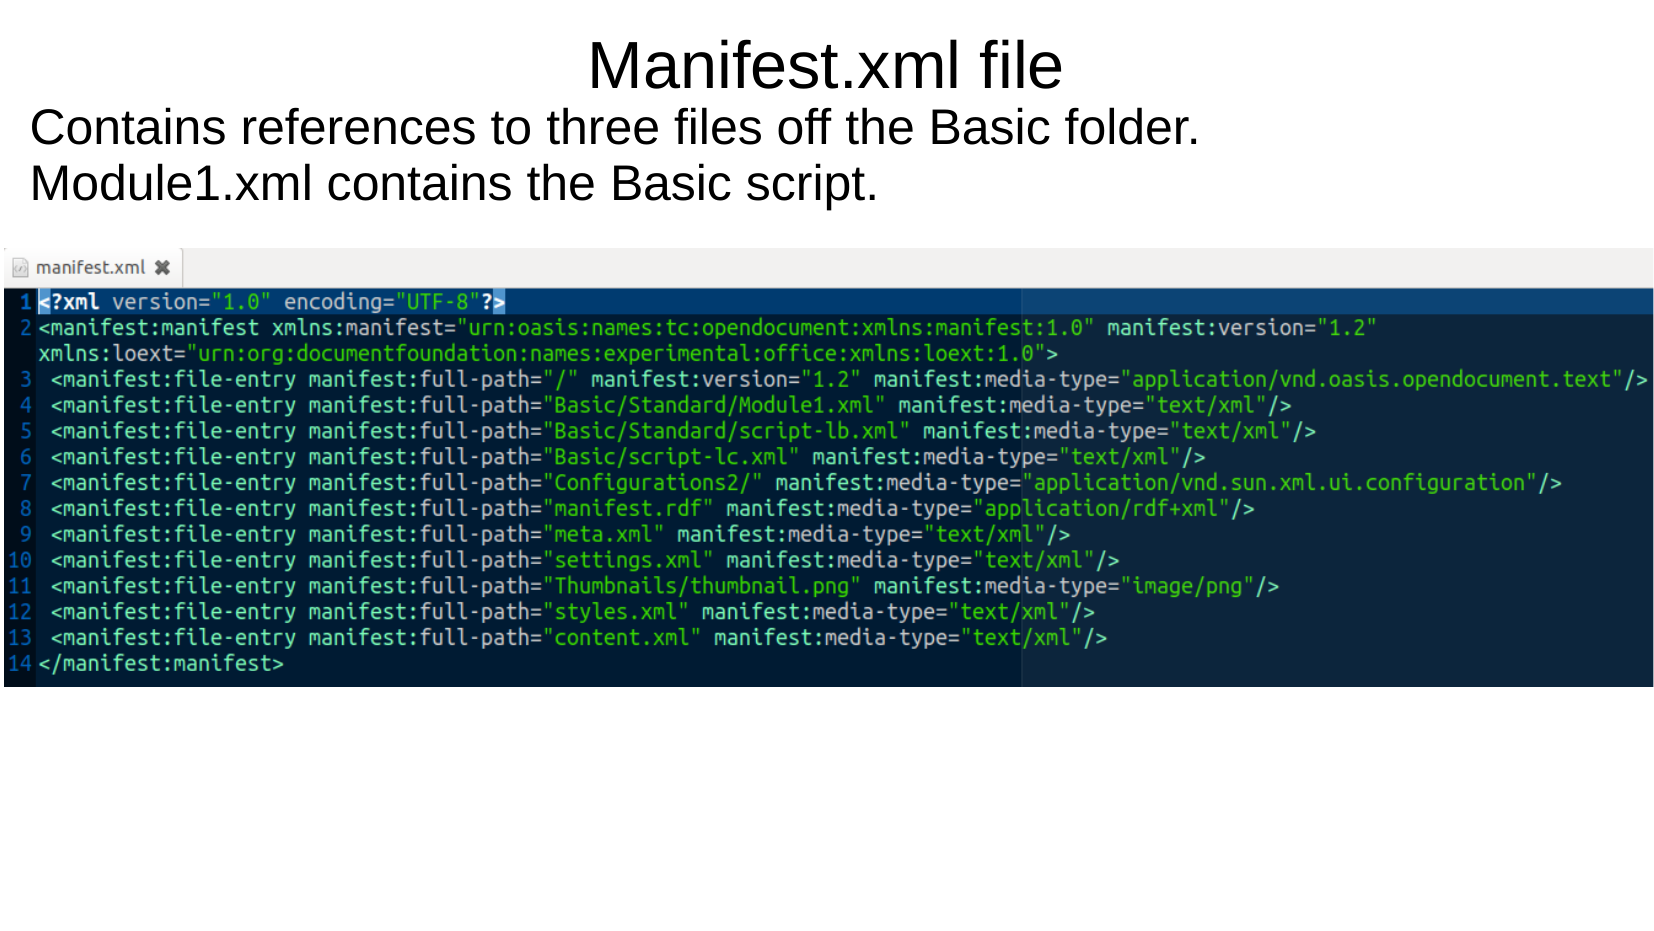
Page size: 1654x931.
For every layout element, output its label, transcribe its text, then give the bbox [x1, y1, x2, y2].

picture [4, 248, 1654, 687]
subtitle Contains references to three files off the Basic folder. Module1.xml contains the Basic script. [29, 99, 1622, 235]
title Manifest.xml file [82, 27, 1571, 99]
